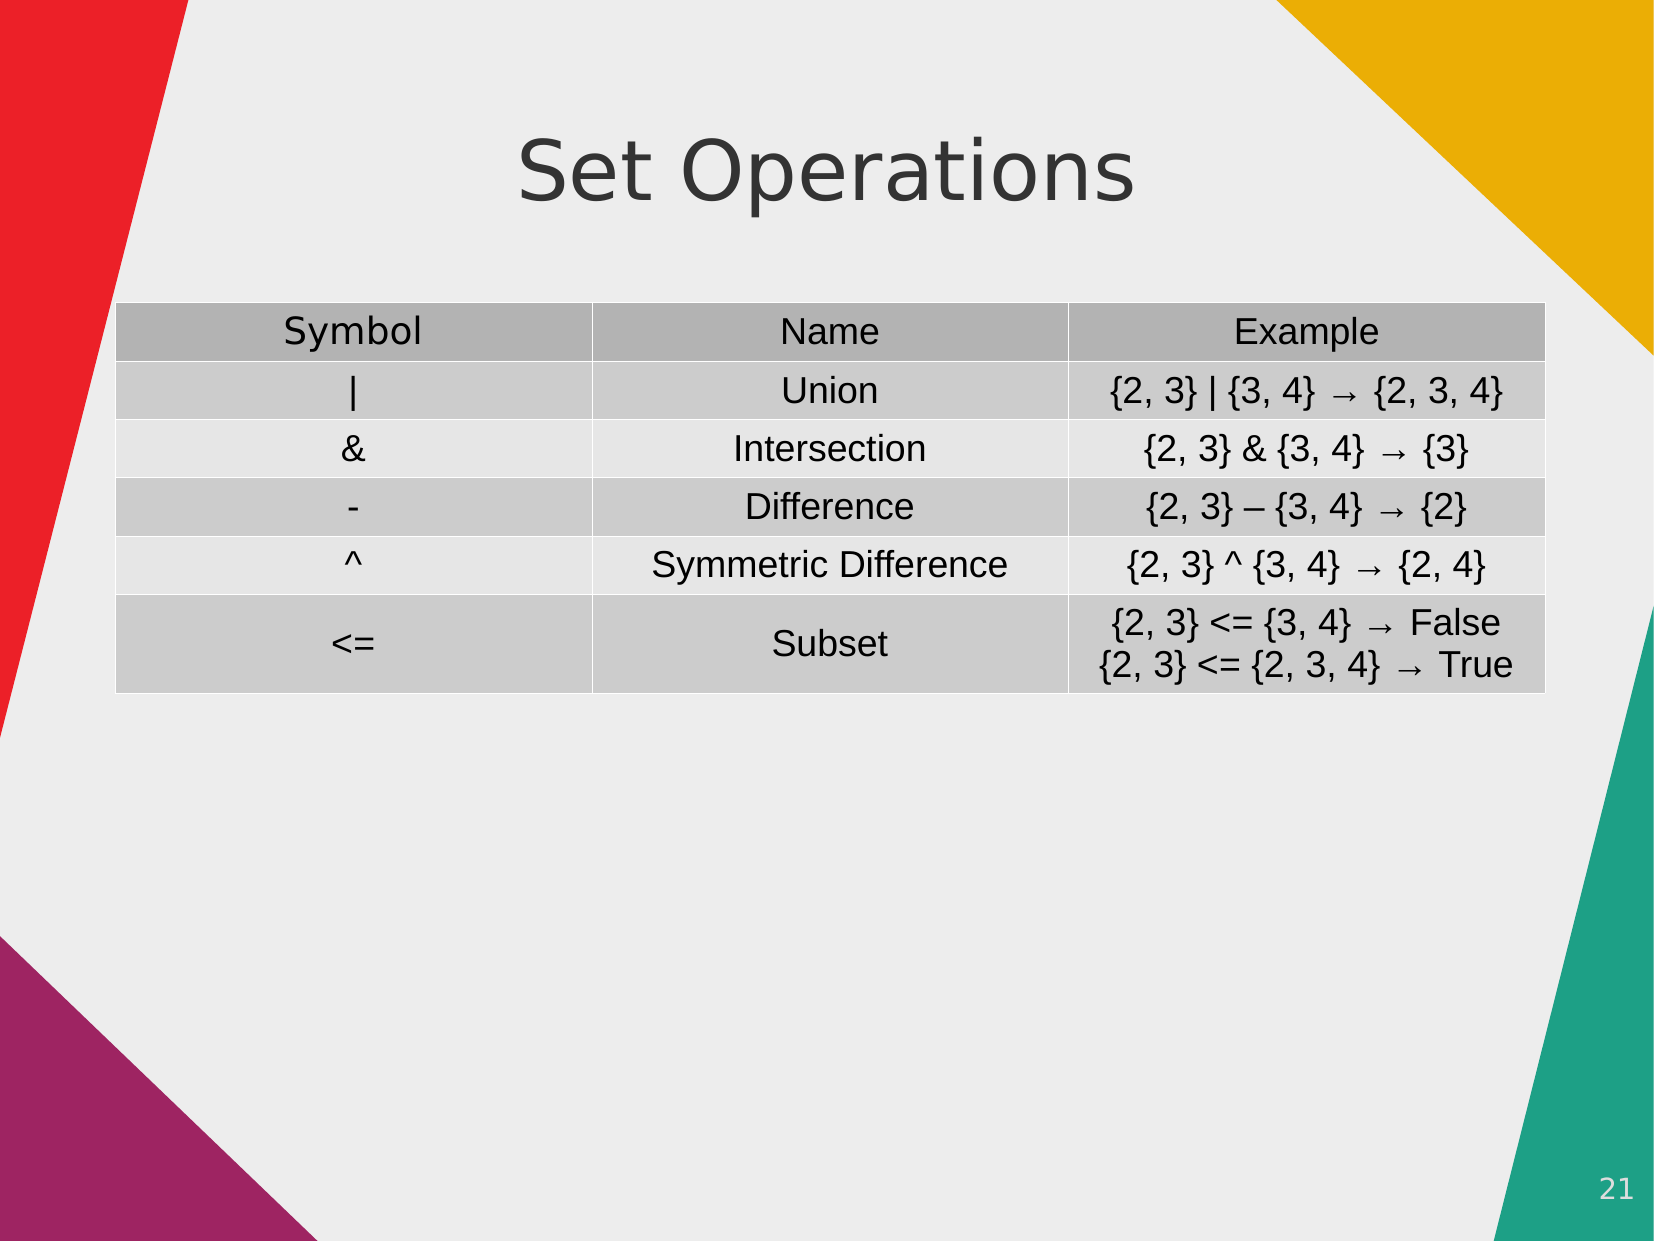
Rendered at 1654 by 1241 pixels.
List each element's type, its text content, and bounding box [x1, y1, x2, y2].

table_cell Symmetric Difference [593, 537, 1068, 594]
table_cell {2, 3} <= {3, 4} → False {2, 3} <= {2, 3, 4} → True [1069, 595, 1545, 693]
table_cell {2, 3} ^ {3, 4} → {2, 4} [1069, 537, 1545, 594]
table_cell {2, 3} & {3, 4} → {3} [1069, 420, 1545, 477]
table_cell ^ [116, 537, 592, 594]
table_cell Intersection [593, 420, 1068, 477]
table_cell <= [116, 595, 592, 693]
title Set Operations [114, 73, 1539, 271]
table_cell Difference [593, 478, 1068, 536]
table_header Example [1069, 303, 1545, 361]
table_header Name [593, 303, 1068, 361]
table_cell & [116, 420, 592, 477]
table_cell Union [593, 362, 1068, 419]
table_header Symbol [116, 303, 592, 361]
table_cell - [116, 478, 592, 536]
table_cell | [116, 362, 592, 419]
table_cell {2, 3} | {3, 4} → {2, 3, 4} [1069, 362, 1545, 419]
table_cell Subset [593, 595, 1068, 693]
table_cell {2, 3} – {3, 4} → {2} [1069, 478, 1545, 536]
